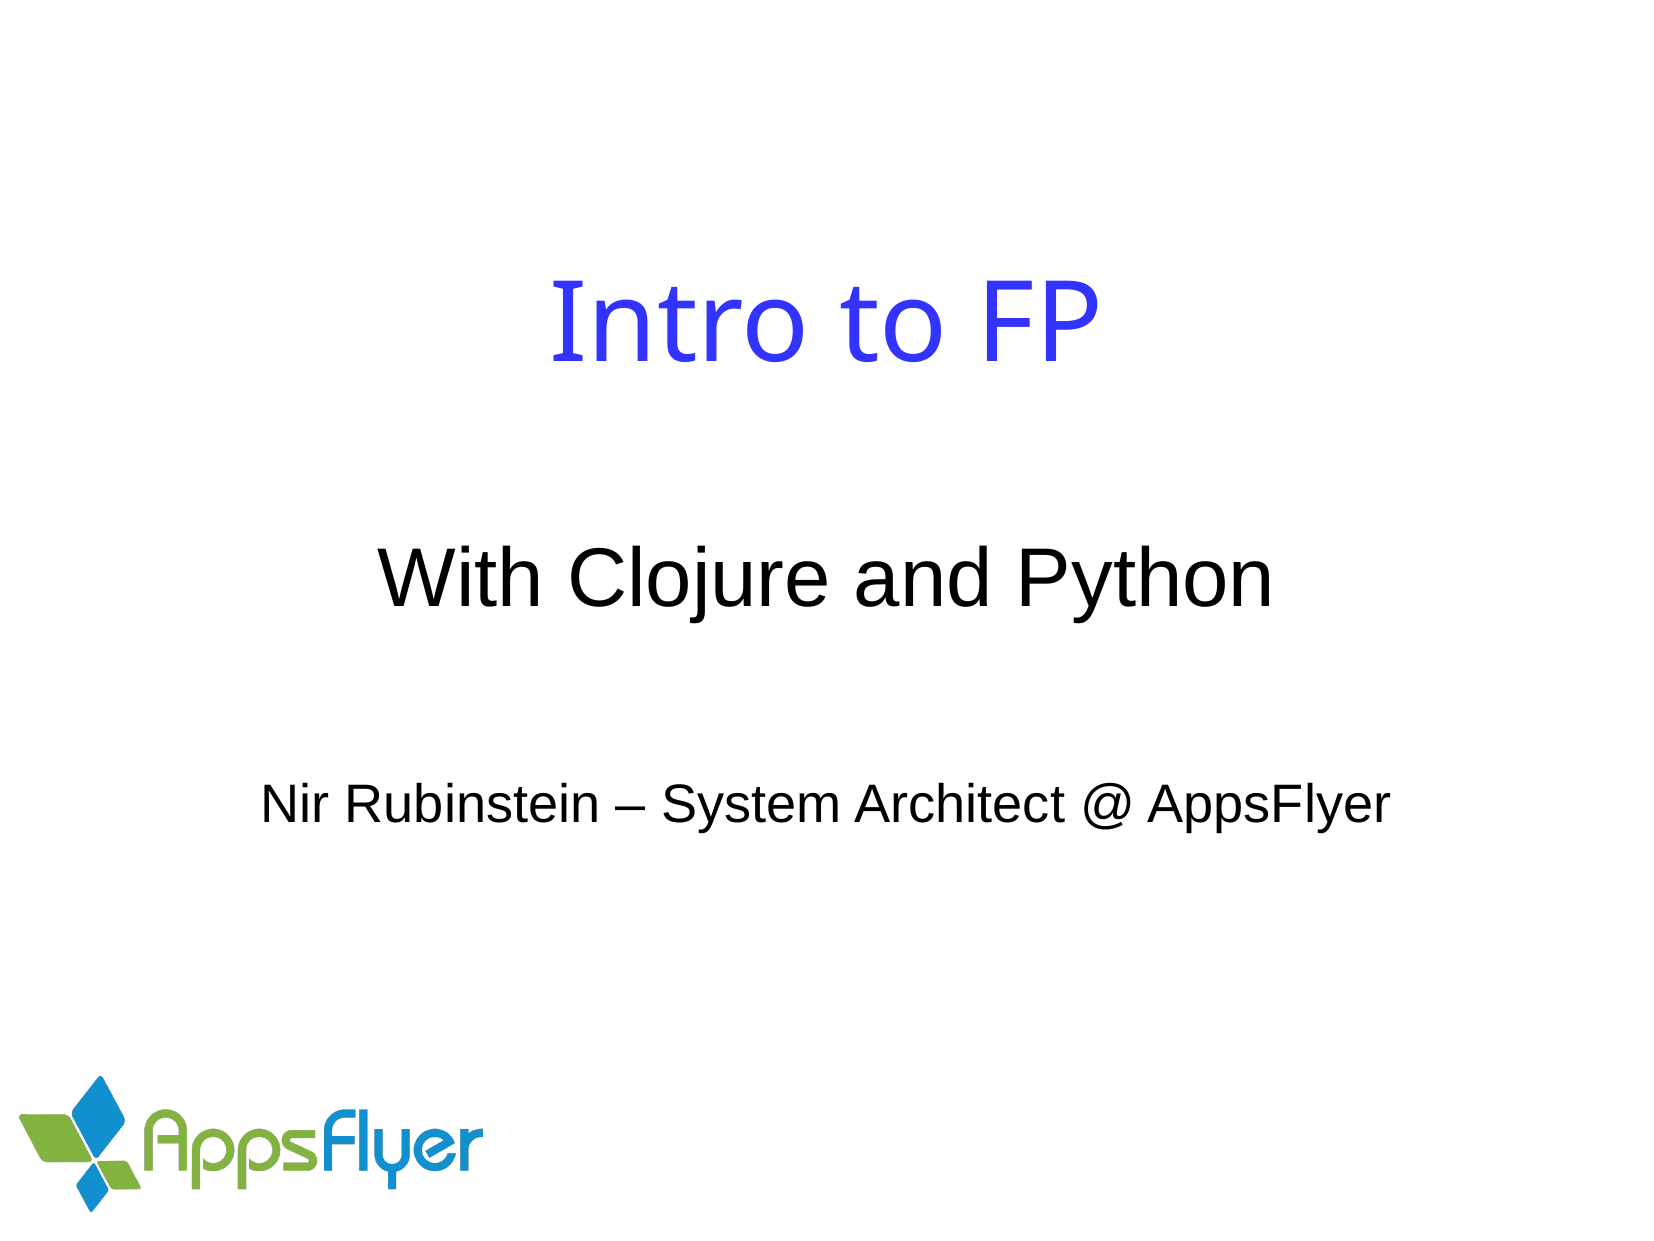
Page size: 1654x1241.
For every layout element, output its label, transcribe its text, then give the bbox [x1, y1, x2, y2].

picture [19, 1076, 483, 1213]
subtitle Intro to FP With Clojure and Python Nir Rubinstein – System Architect @ AppsFlyer [82, 177, 1571, 898]
